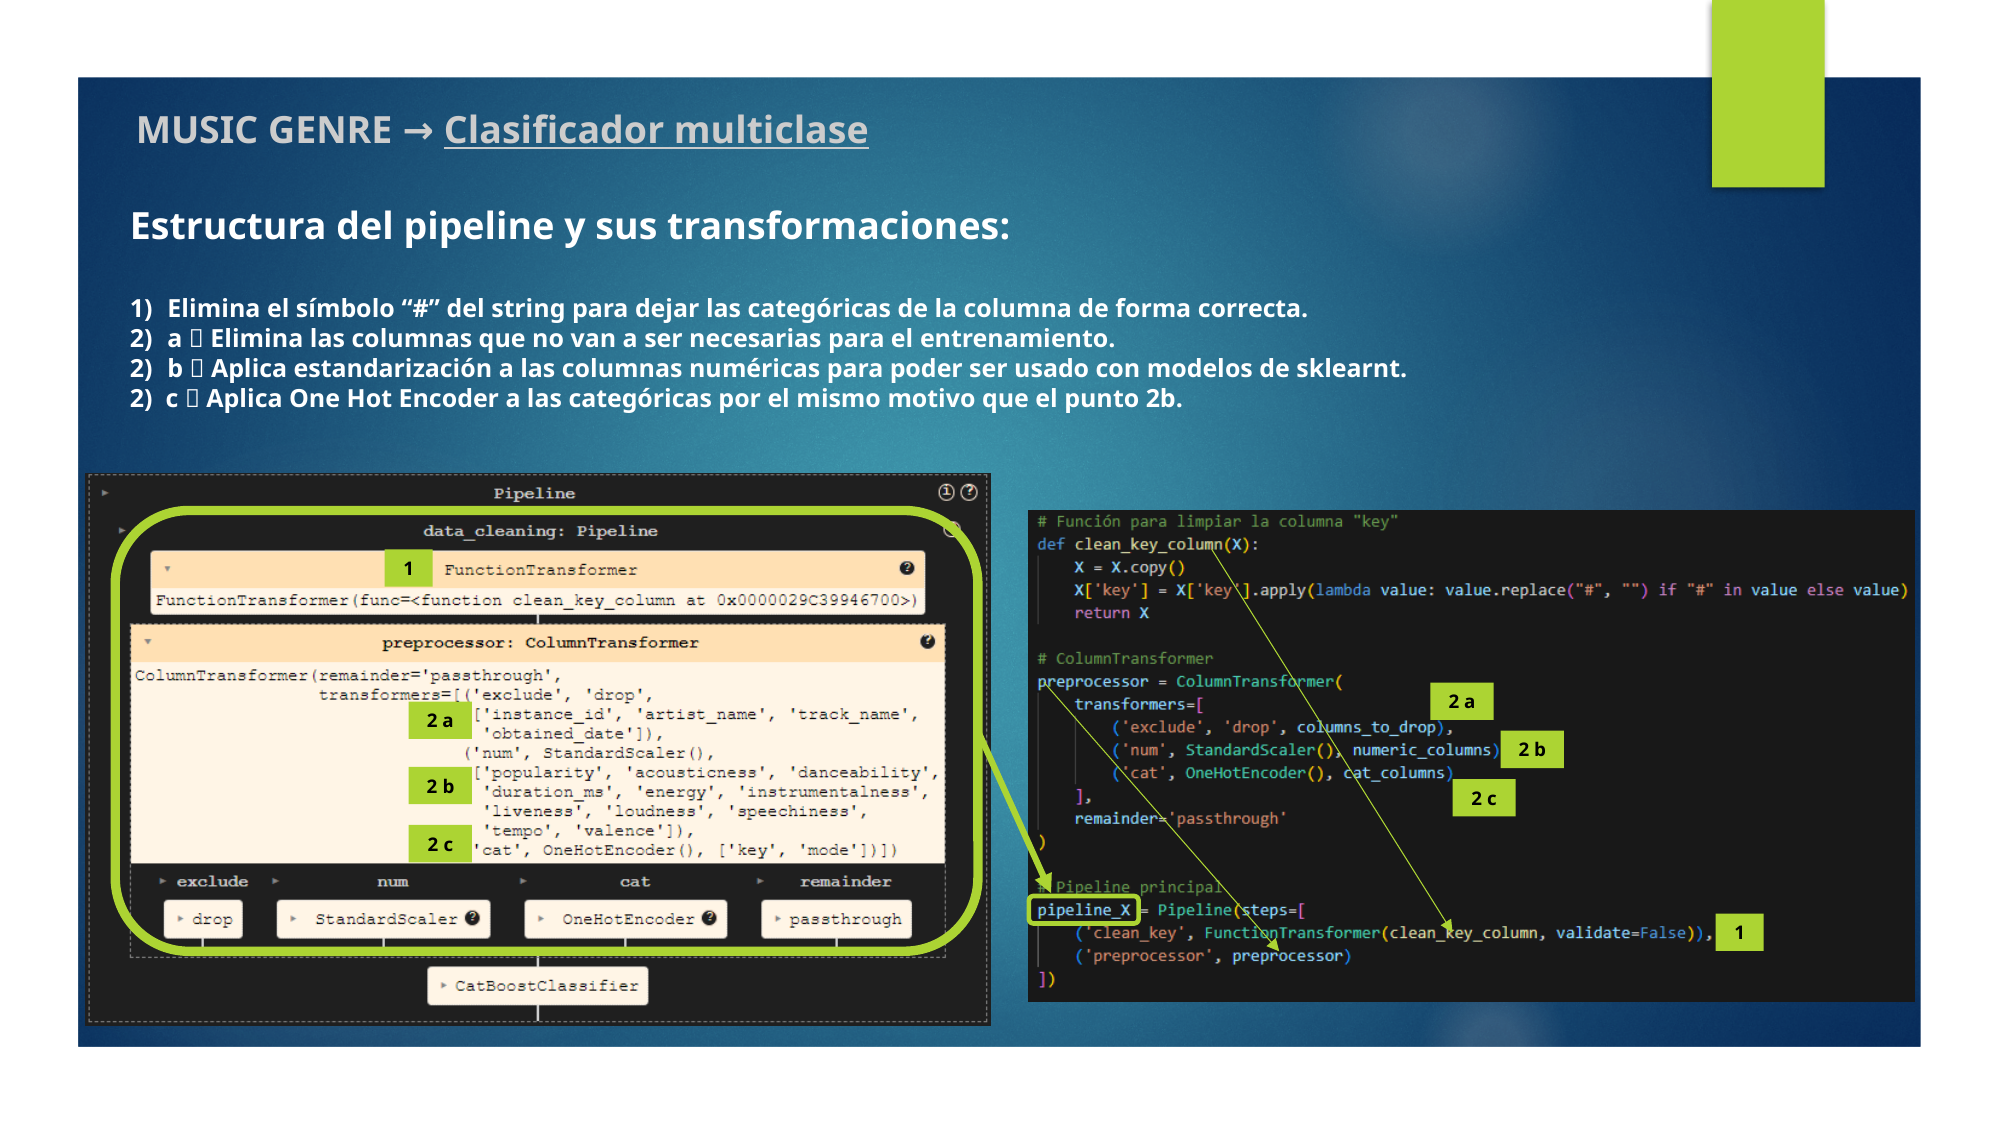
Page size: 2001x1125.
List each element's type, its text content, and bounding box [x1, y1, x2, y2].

text_box 1 [384, 549, 433, 587]
text_box 1 [1715, 913, 1764, 951]
text_box MUSIC GENRE → Clasificador multiclase [121, 98, 975, 159]
text_box 2 b [408, 766, 472, 805]
text_box 2 c [1452, 779, 1516, 817]
text_box 2 a [1430, 682, 1494, 720]
text_box Estructura del pipeline y sus transformaciones: Elimina el símbolo “#” del string para dejar las categóricas de la columna de forma correcta. a  Elimina las columnas que no van a ser necesarias para el entrenamiento. b  Aplica estandarización a las columnas numéricas para poder ser usado con modelos de sklearnt. 2) c  Aplica One Hot Encoder a las categóricas por el mismo motivo que el punto 2b. [115, 195, 1795, 420]
text_box 2 a [408, 701, 472, 739]
picture [79, 78, 1920, 1046]
text_box 2 c [408, 824, 472, 863]
text_box 2 b [1500, 730, 1564, 769]
